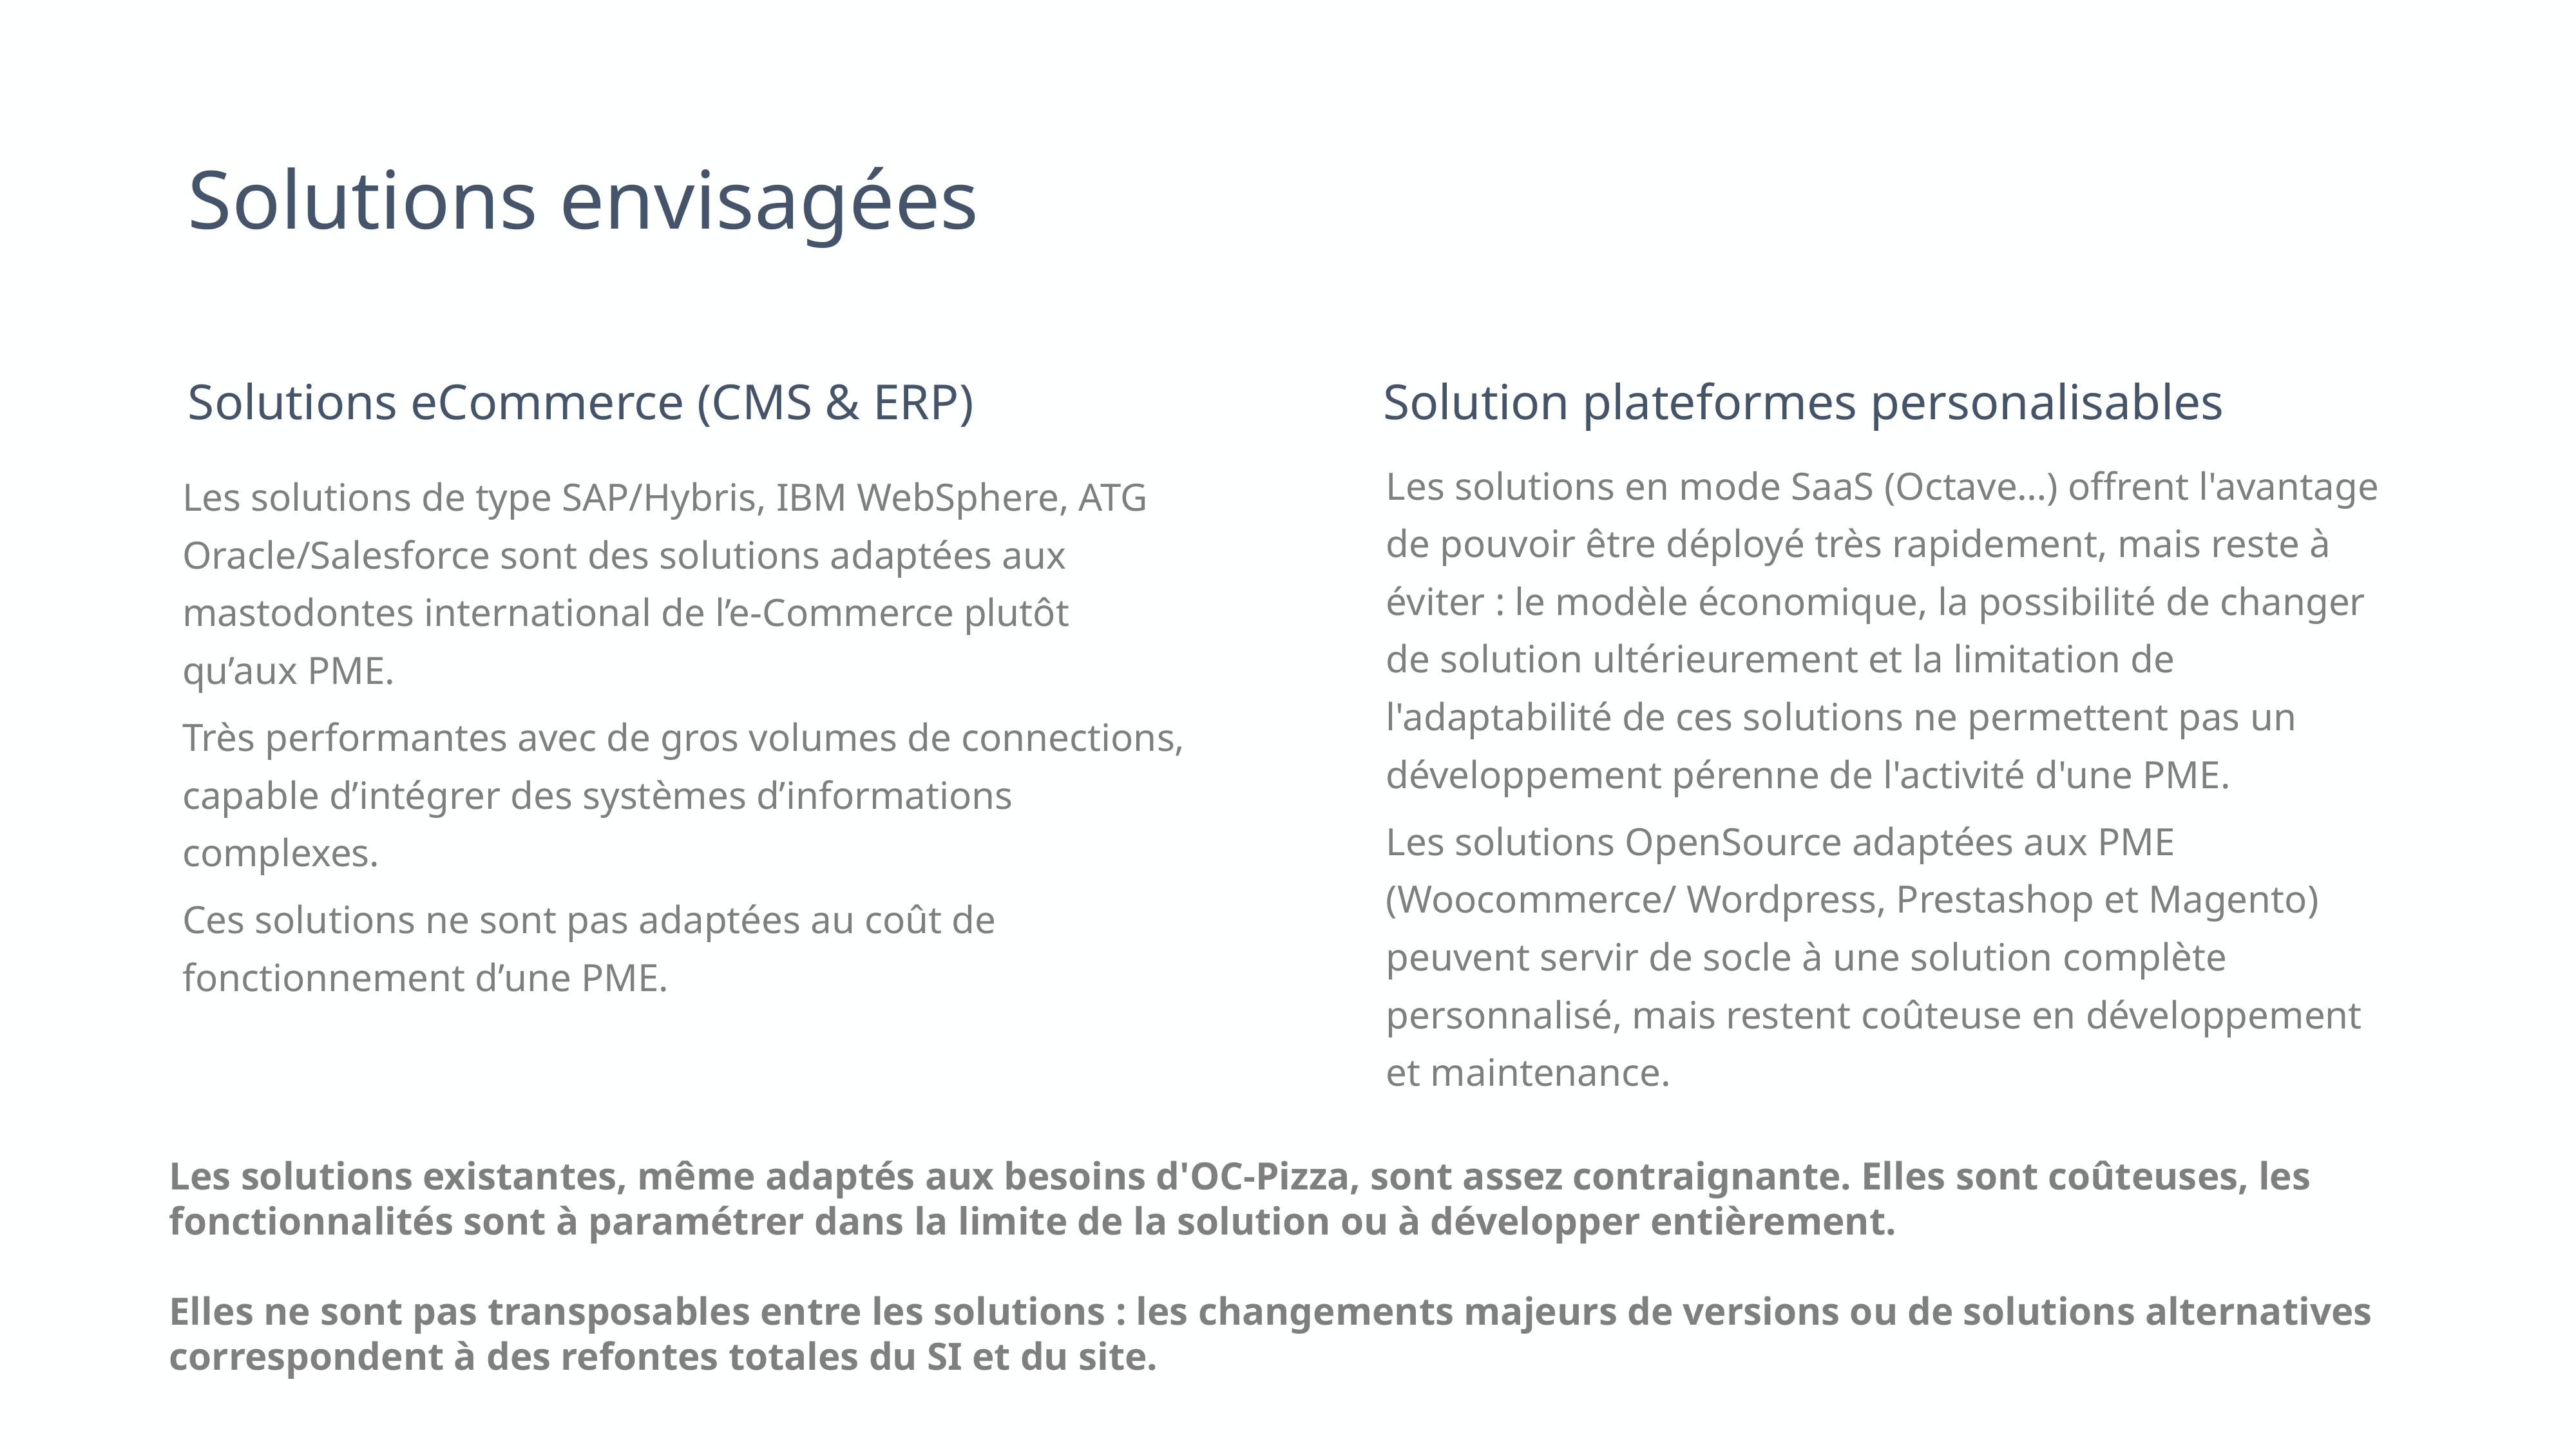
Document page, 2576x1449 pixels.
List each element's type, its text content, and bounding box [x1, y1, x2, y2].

text_box Les solutions de type SAP/Hybris, IBM WebSphere, ATG Oracle/Salesforce sont des solutions adaptées aux mastodontes international de l’e-Commerce plutôt qu’aux PME. Très performantes avec de gros volumes de connections, capable d’intégrer des systèmes d’informations complexes. Ces solutions ne sont pas adaptées au coût de fonctionnement d’une PME. [159, 449, 1216, 957]
text_box Les solutions en mode SaaS (Octave…) offrent l'avantage de pouvoir être déployé très rapidement, mais reste à éviter : le modèle économique, la possibilité de changer de solution ultérieurement et la limitation de l'adaptabilité de ces solutions ne permettent pas un développement pérenne de l'activité d'une PME. Les solutions OpenSource adaptées aux PME (Woocommerce/ Wordpress, Prestashop et Magento) peuvent servir de socle à une solution complète personnalisé, mais restent coûteuse en développement et maintenance. [1363, 438, 2423, 1106]
text_box Solution plateformes personalisables [1373, 366, 2371, 469]
text_box Solutions eCommerce (CMS & ERP) [178, 366, 1282, 469]
text_box Solutions envisagées [178, 143, 967, 251]
text_box Les solutions existantes, même adaptés aux besoins d'OC-Pizza, sont assez contraignante. Elles sont coûteuses, les fonctionnalités sont à paramétrer dans la limite de la solution ou à développer entièrement. Elles ne sont pas transposables entre les solutions : les changements majeurs de versions ou de solutions alternatives correspondent à des refontes totales du SI et du site. [159, 1147, 2426, 1385]
